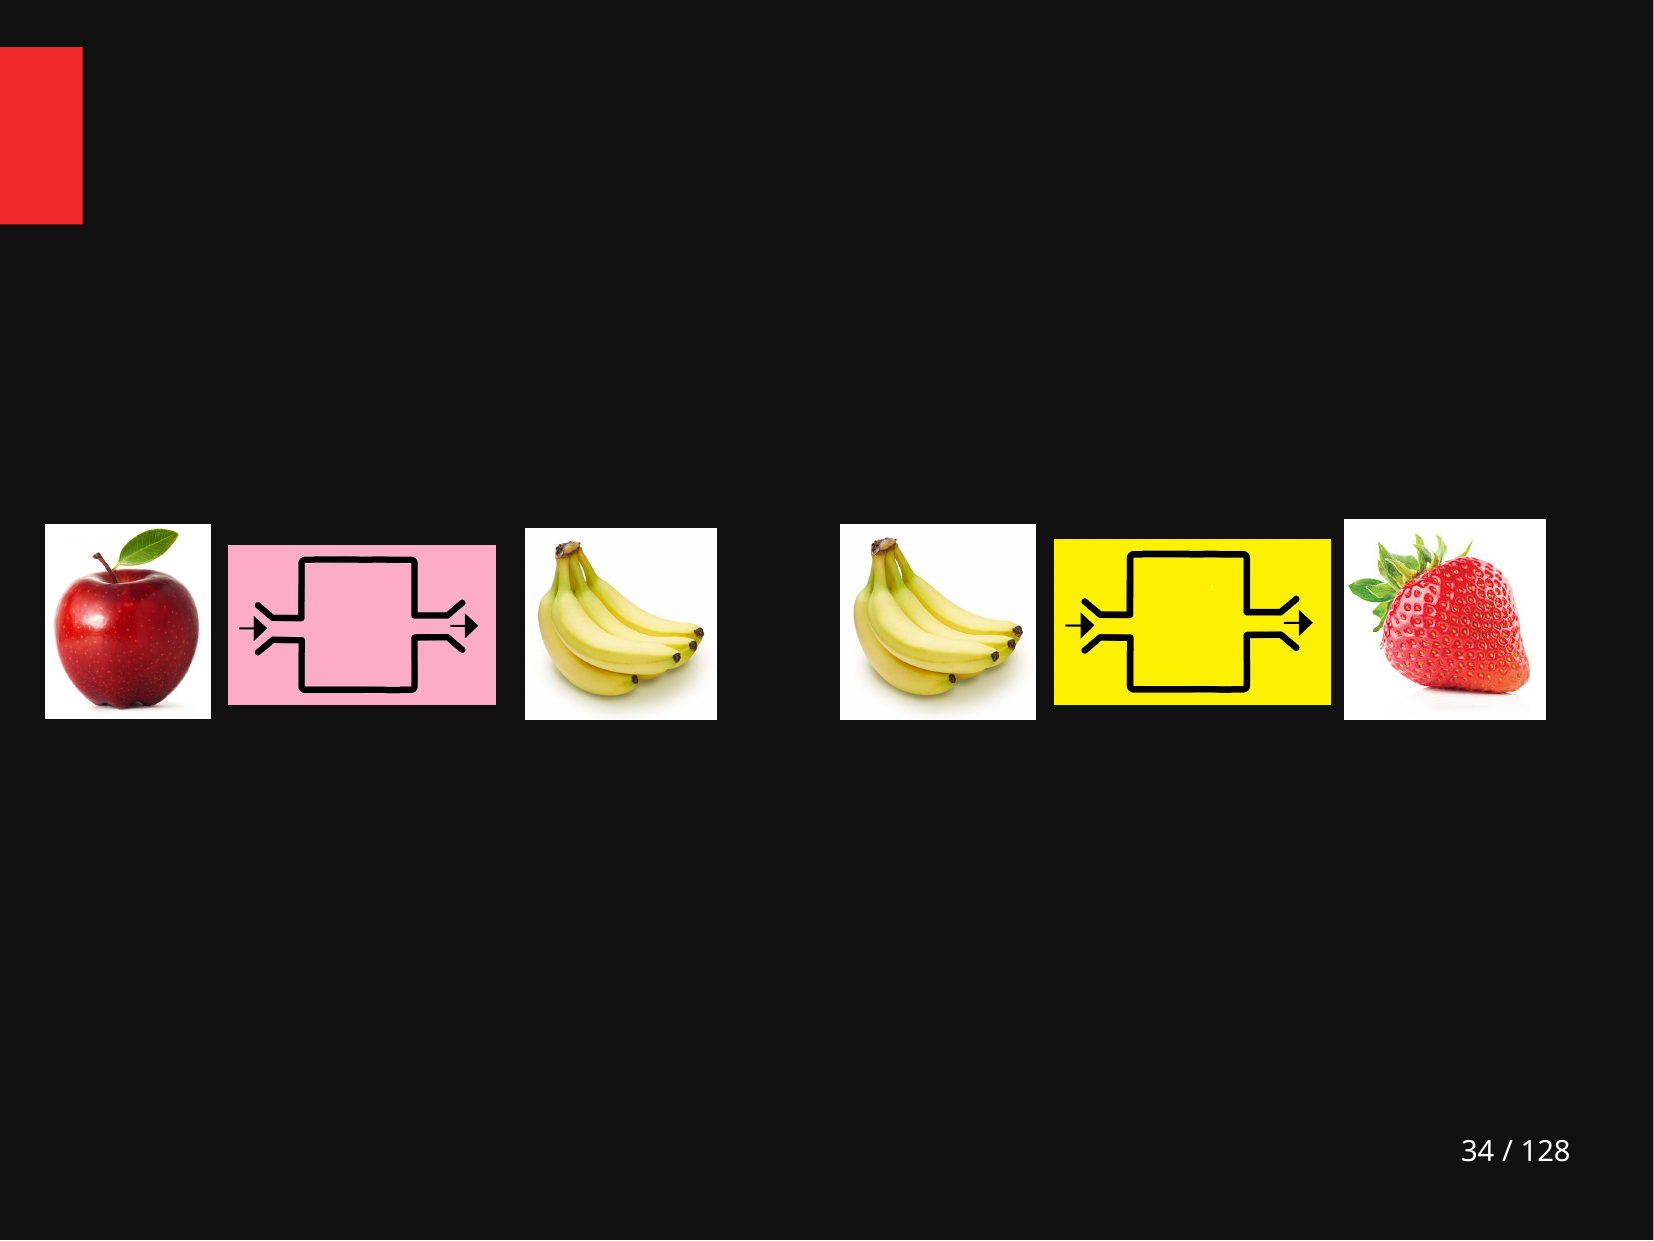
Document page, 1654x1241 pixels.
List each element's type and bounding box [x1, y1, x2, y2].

picture [1054, 539, 1331, 706]
picture [45, 524, 211, 719]
picture [840, 524, 1036, 721]
picture [1344, 519, 1546, 721]
picture [525, 528, 717, 721]
picture [228, 545, 496, 706]
